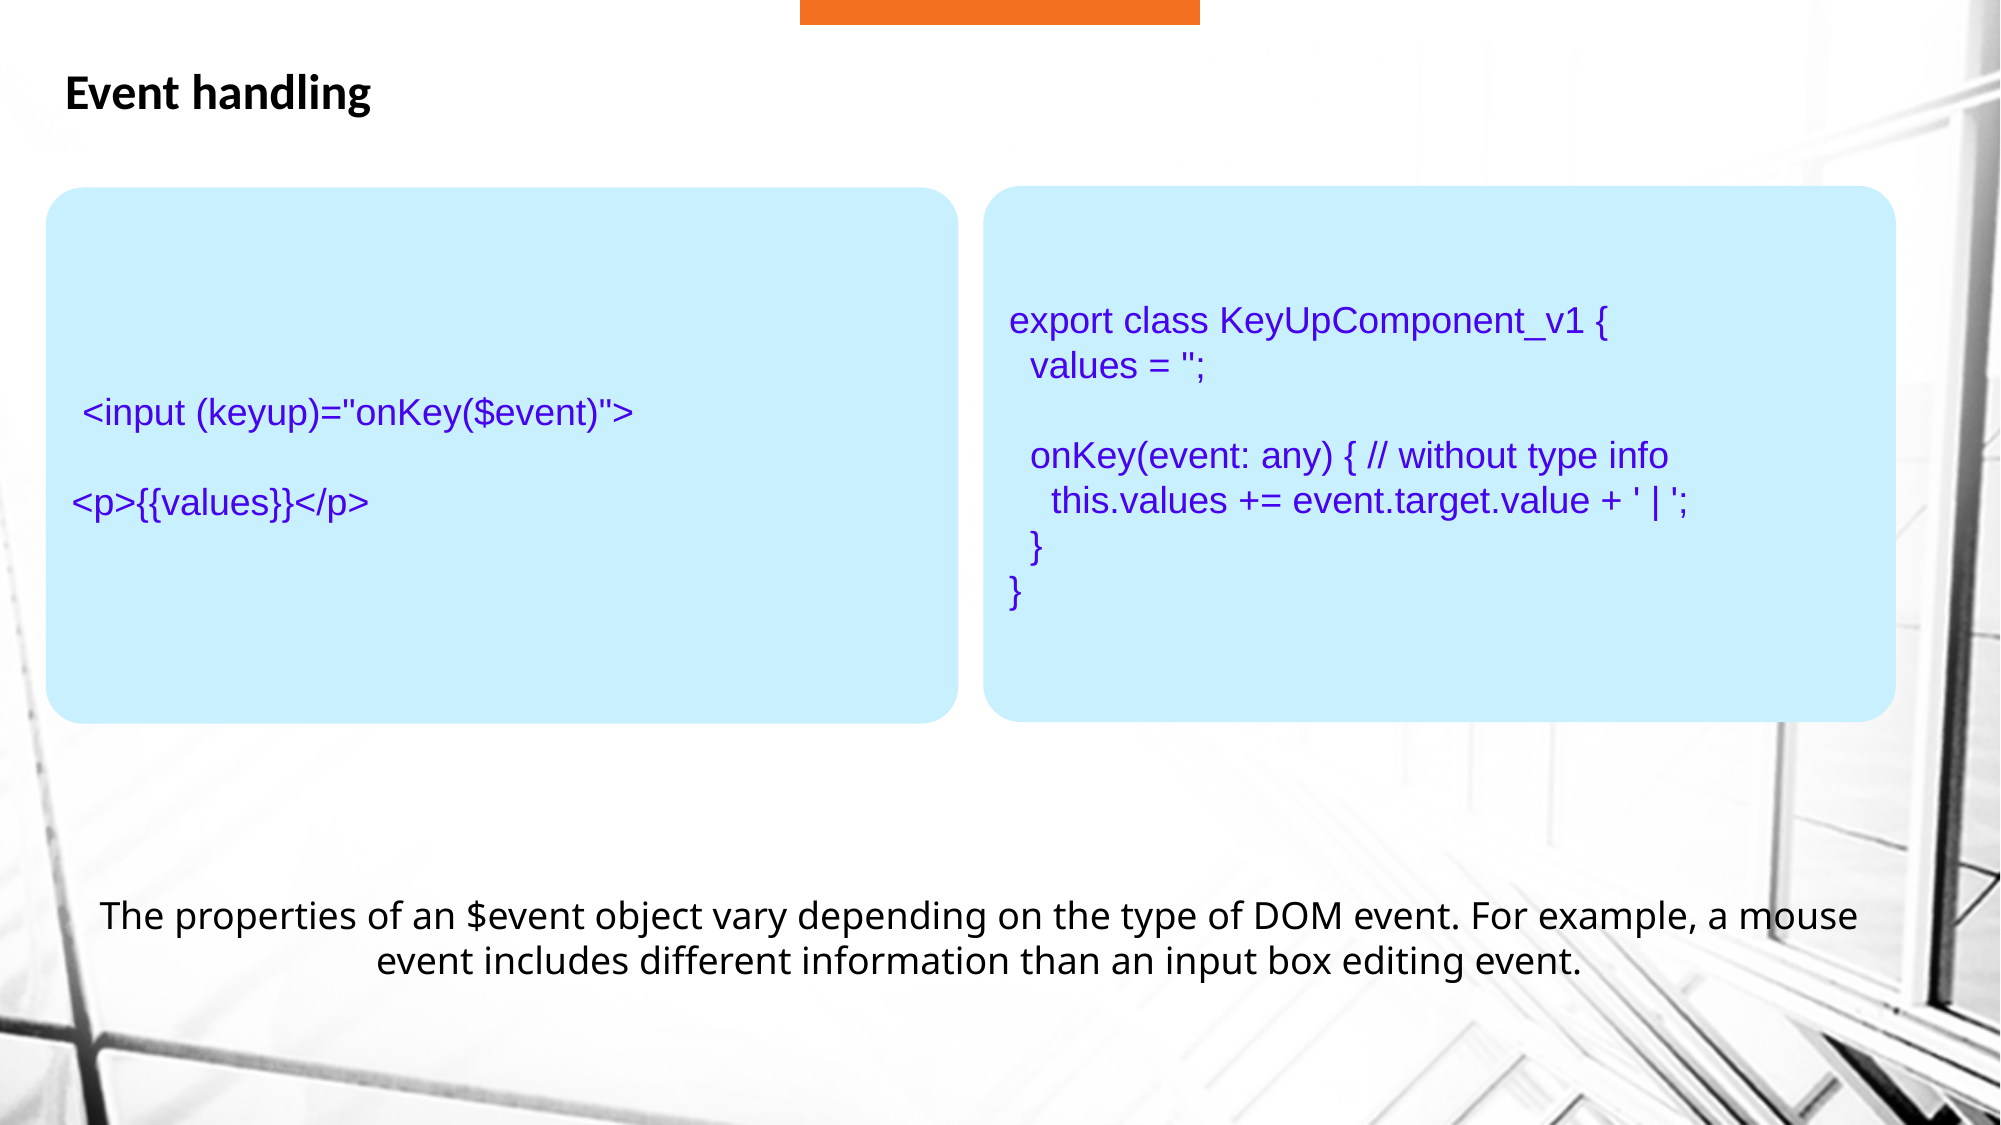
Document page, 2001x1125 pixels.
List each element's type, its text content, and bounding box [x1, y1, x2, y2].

text_box <input (keyup)="onKey($event)"> <p>{{values}}</p> [45, 187, 959, 724]
text_box export class KeyUpComponent_v1 { values = ''; onKey(event: any) { // without type info this.values += event.target.value + ' | '; } } [983, 185, 1896, 723]
text_box The properties of an $event object vary depending on the type of DOM event. For example, a mouse event includes different information than an input box editing event. [55, 884, 1905, 989]
title Event handling [50, 63, 1951, 150]
